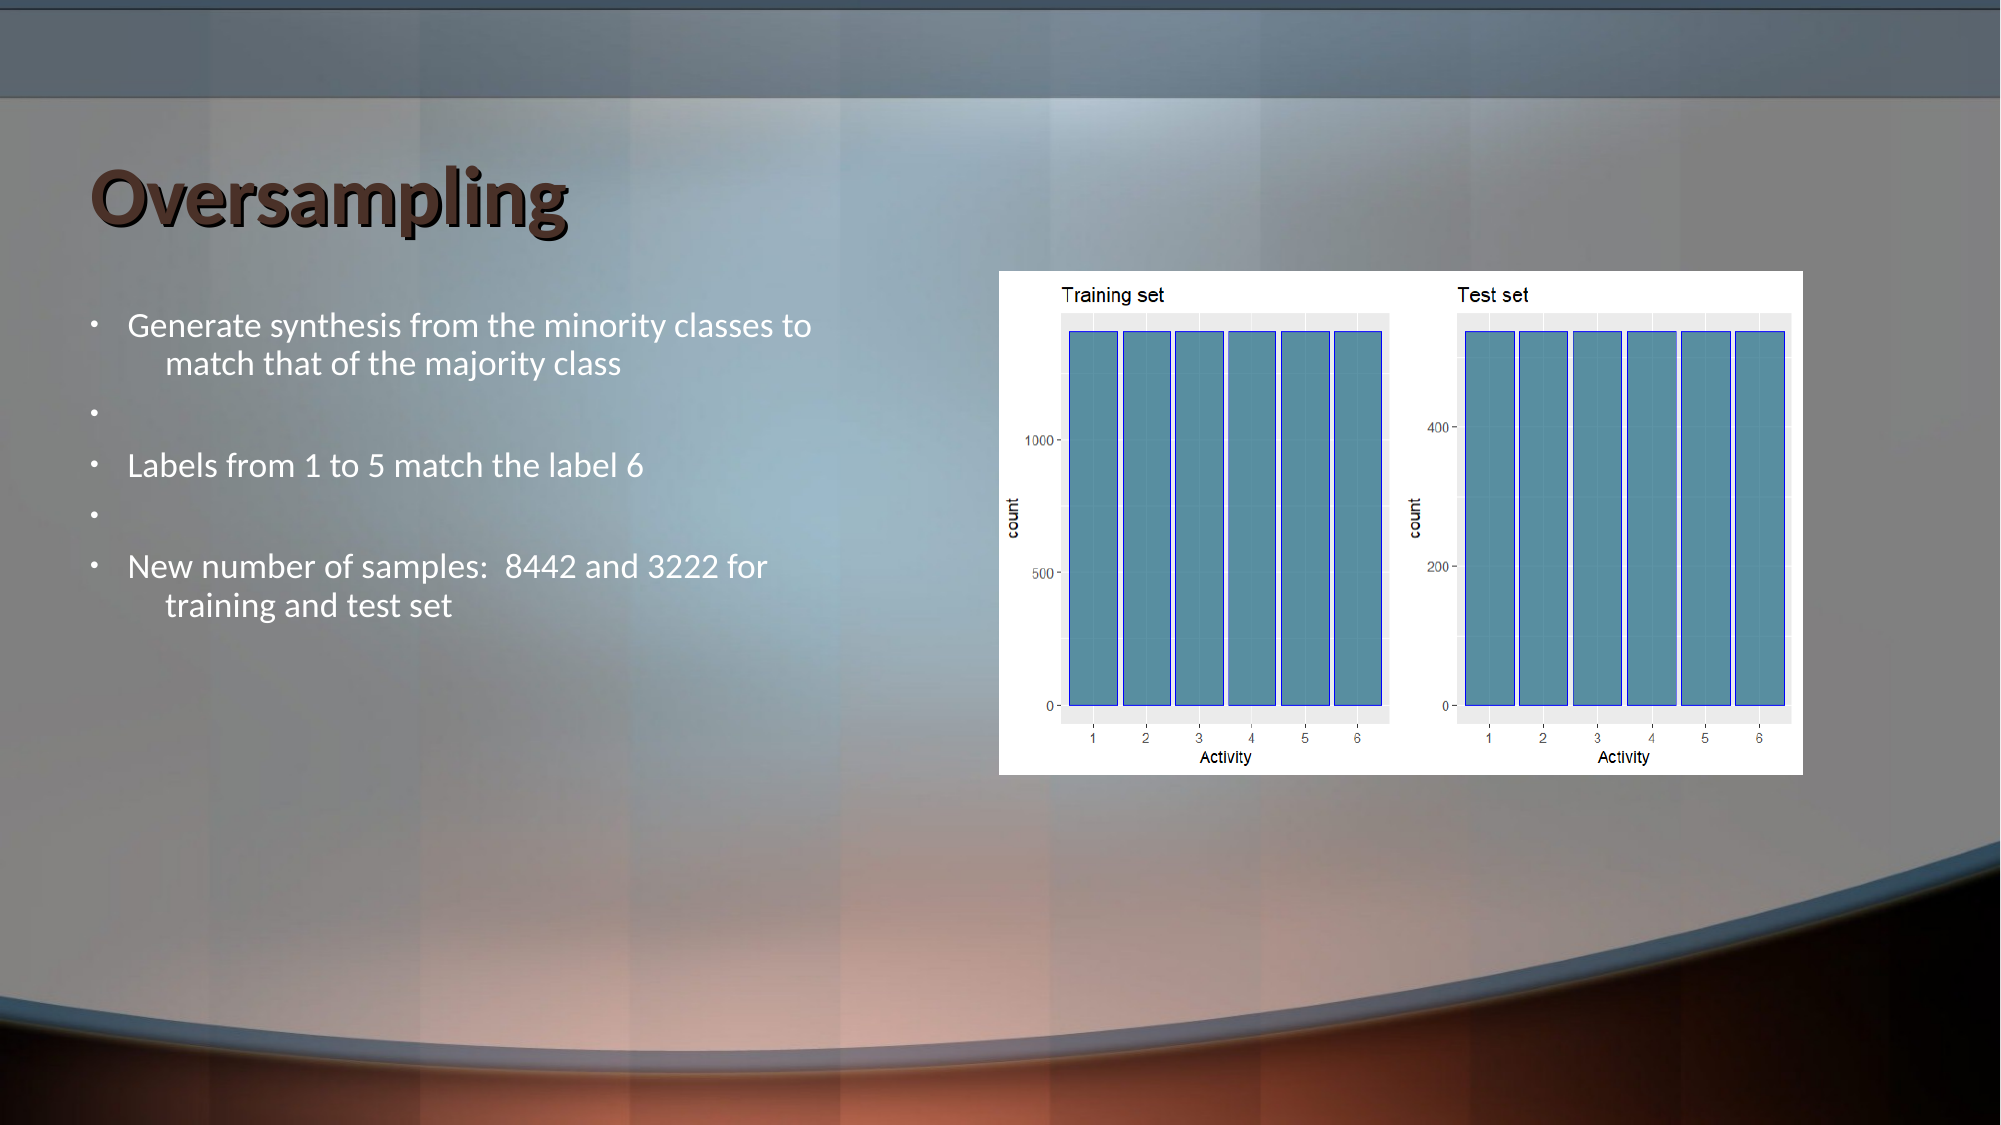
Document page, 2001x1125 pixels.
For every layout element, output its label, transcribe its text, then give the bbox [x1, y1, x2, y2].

picture [999, 271, 1803, 775]
list Generate synthesis from the minority classes to match that of the majority class Labels from 1 to 5 match the label 6 New number of samples: 8442 and 3222 for training and test set [75, 299, 878, 1014]
title Oversampling [75, 104, 1732, 294]
